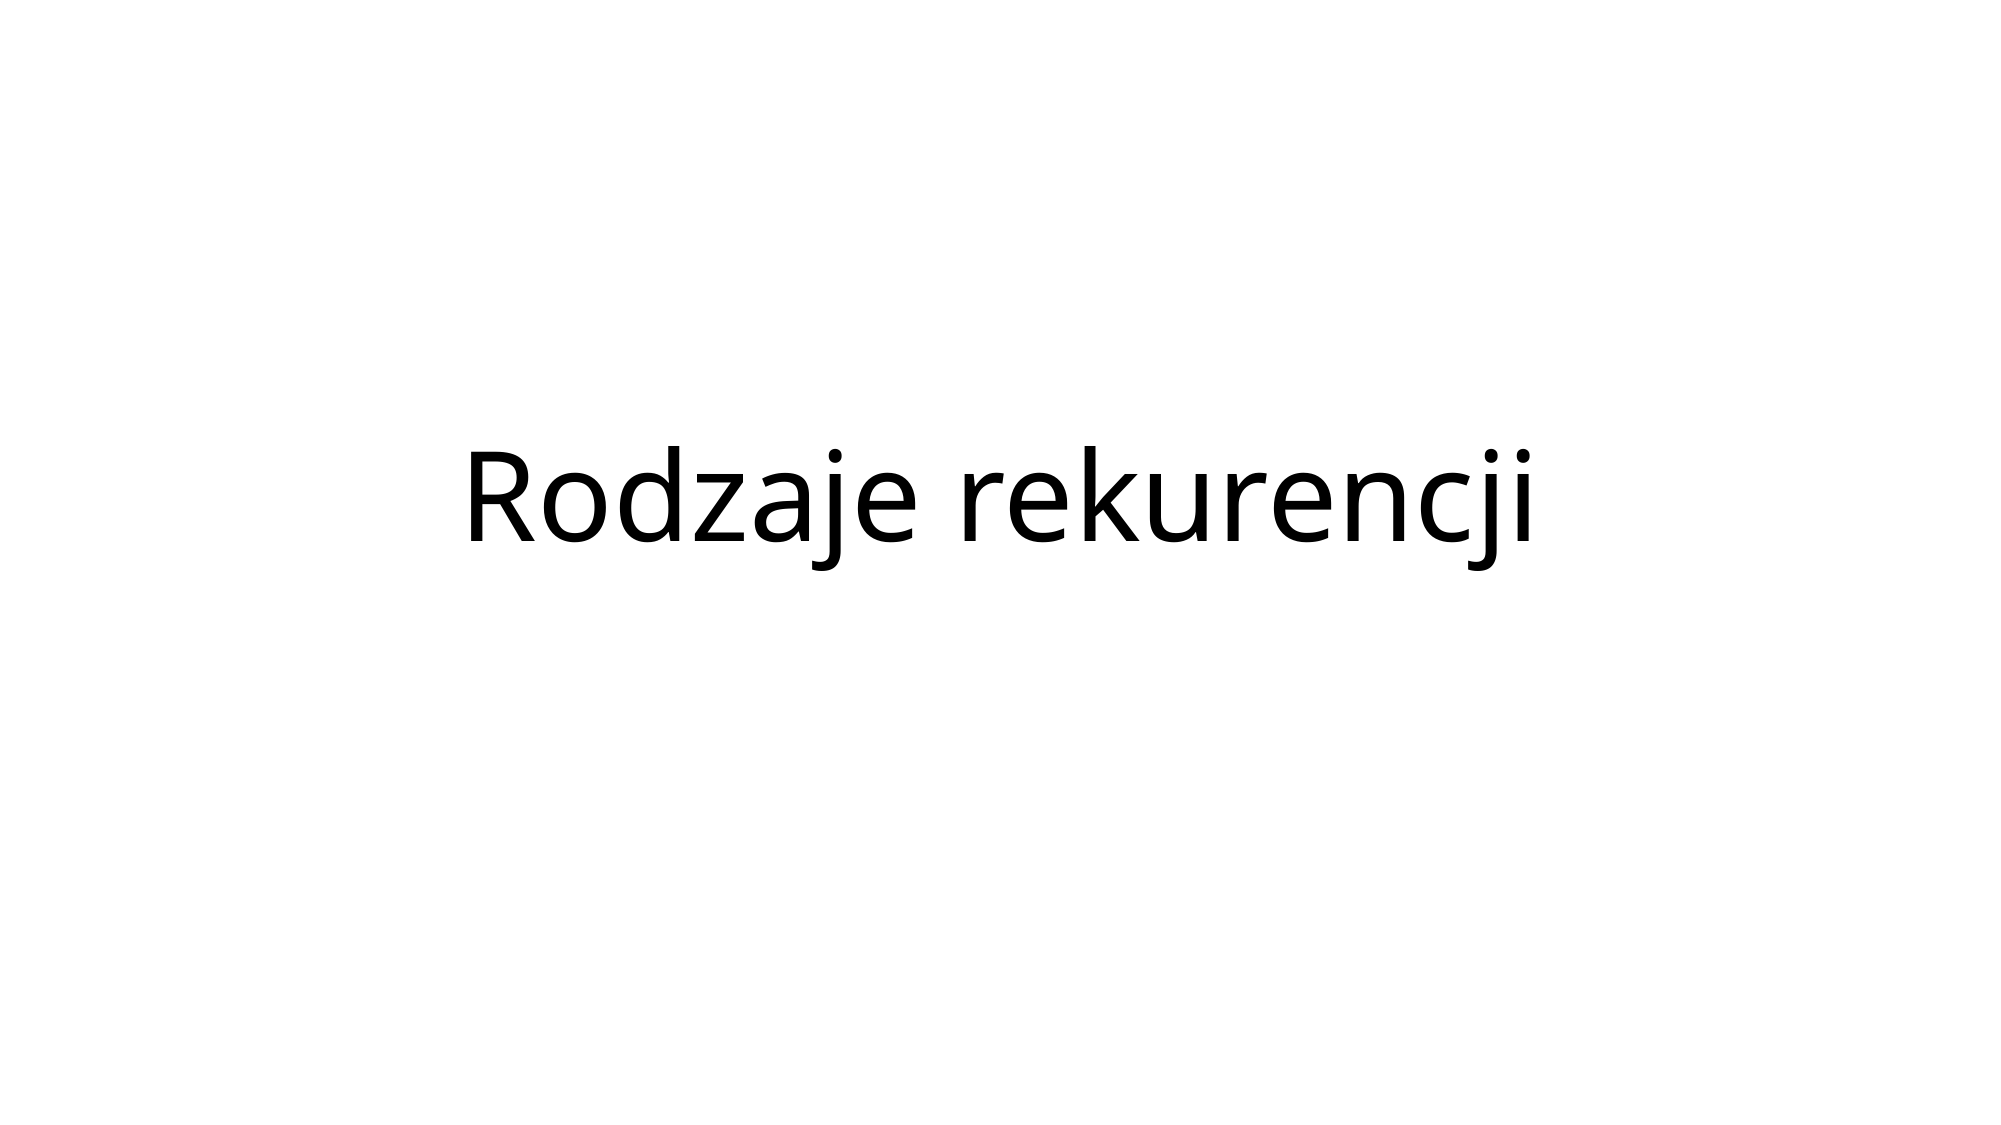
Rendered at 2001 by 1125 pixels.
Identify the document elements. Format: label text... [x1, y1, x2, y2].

title Rodzaje rekurencji [249, 184, 1750, 576]
